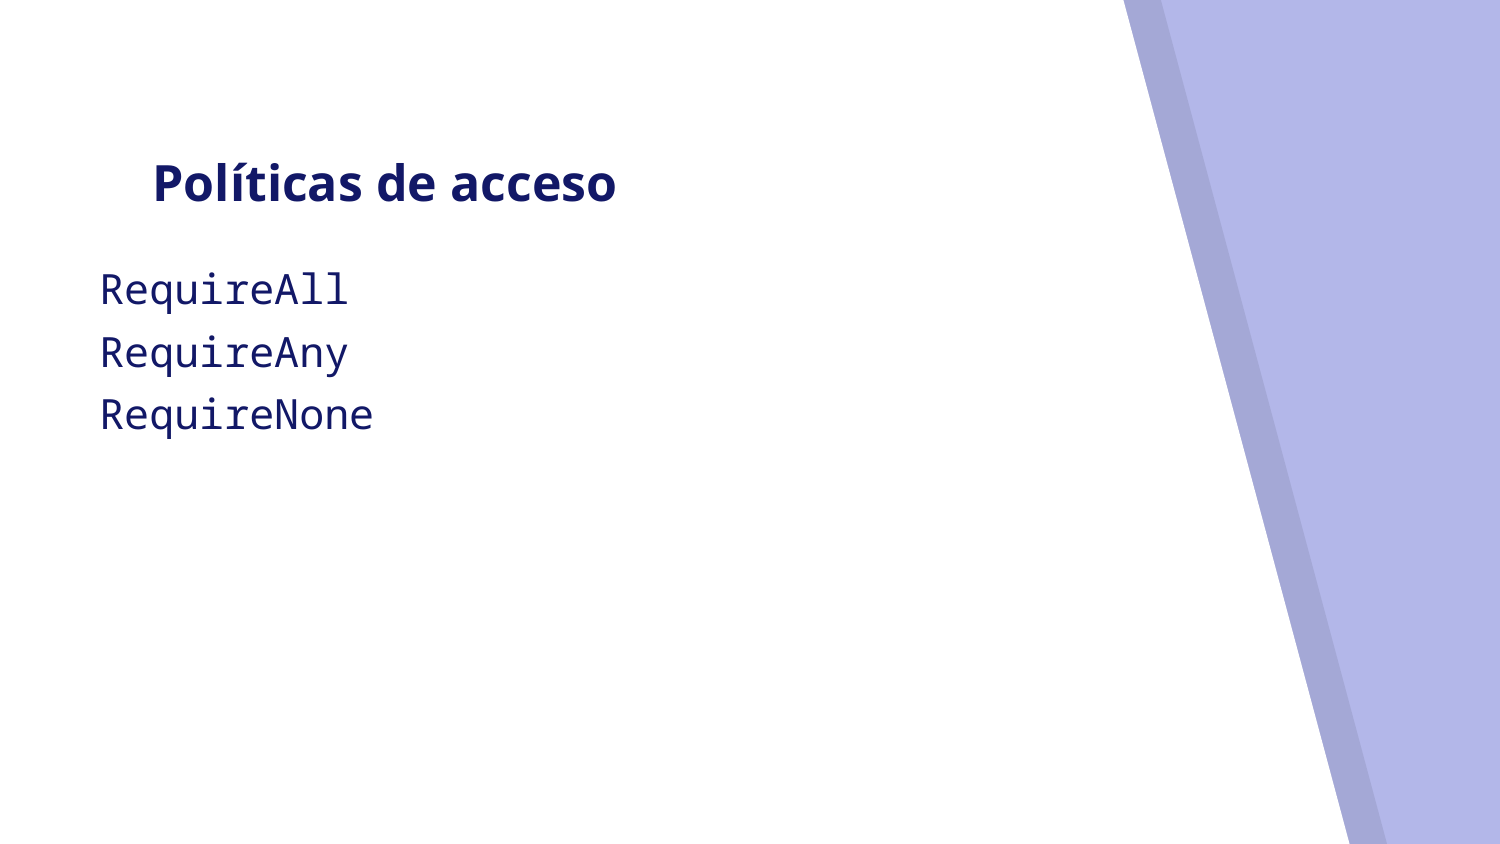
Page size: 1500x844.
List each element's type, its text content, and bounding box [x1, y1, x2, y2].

title Políticas de acceso [137, 146, 1276, 227]
list RequireAll RequireAny RequireNone [84, 248, 1418, 497]
